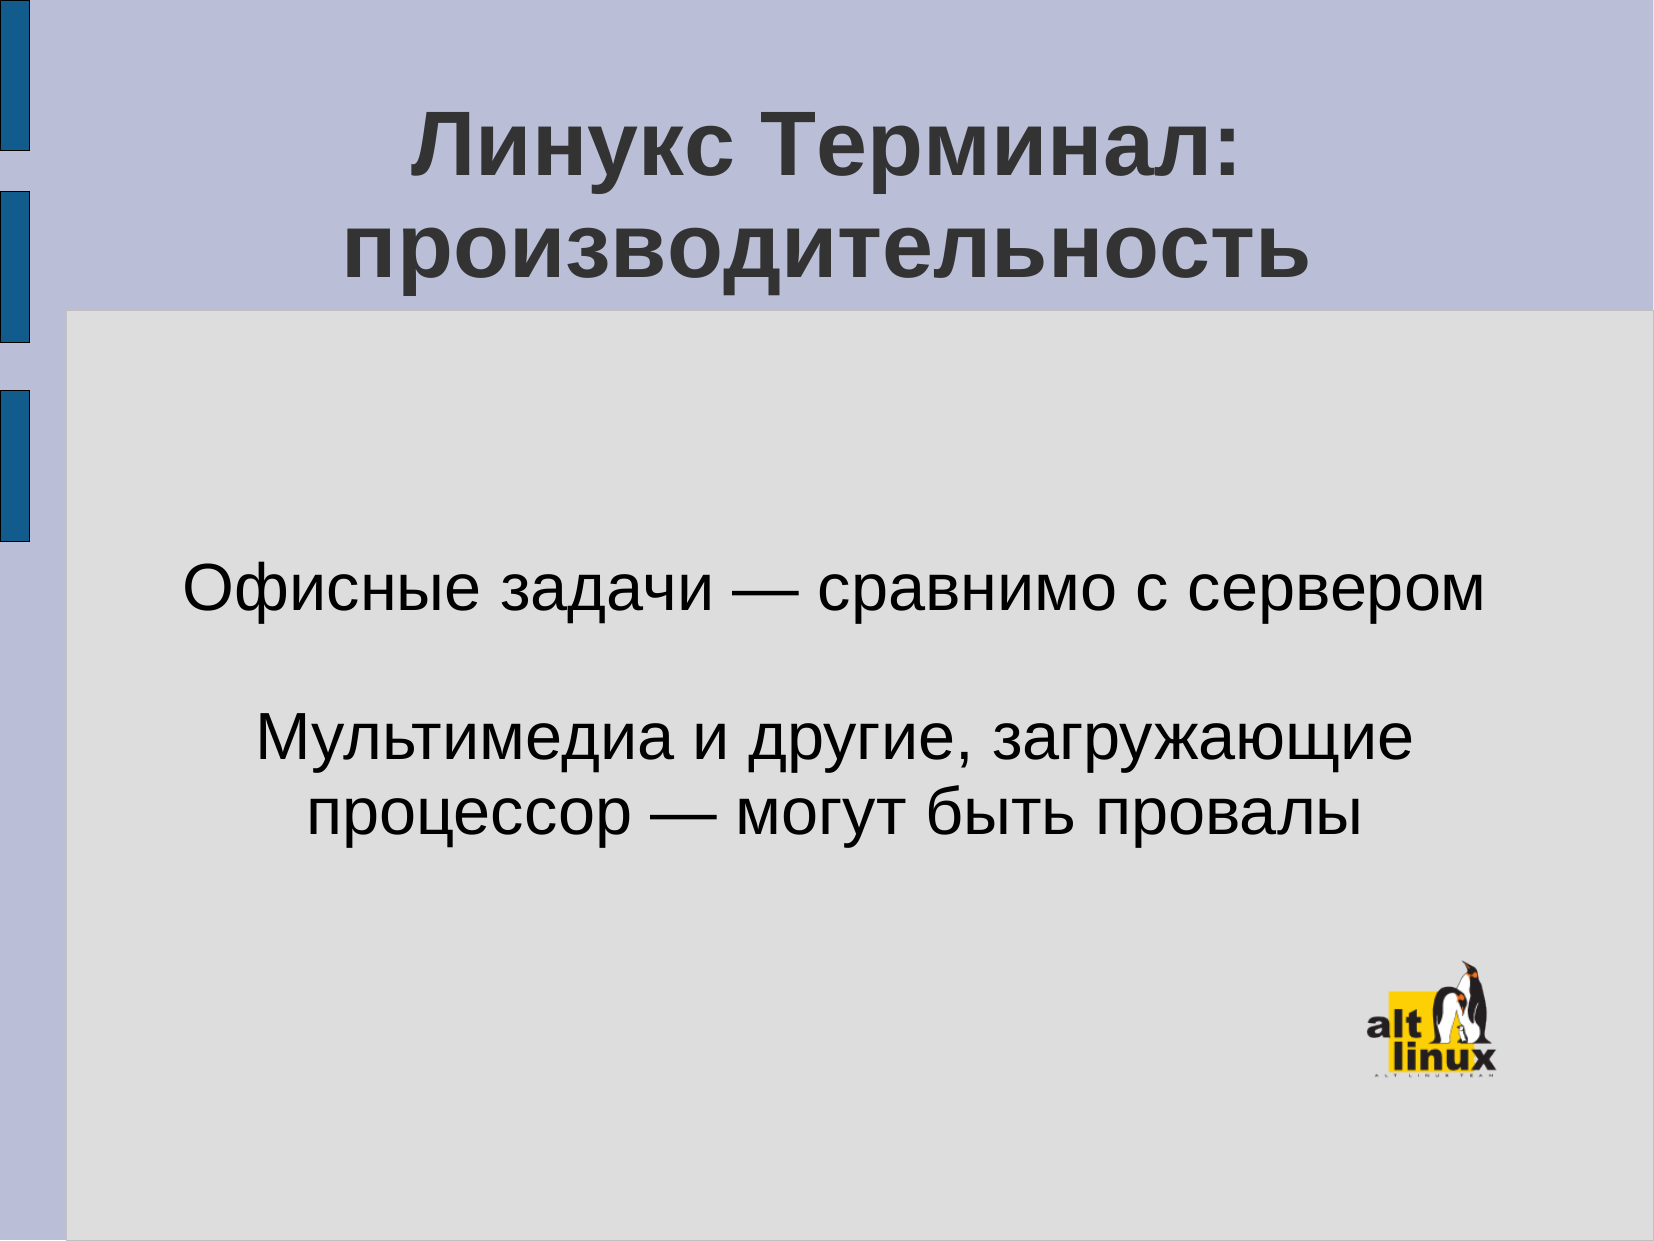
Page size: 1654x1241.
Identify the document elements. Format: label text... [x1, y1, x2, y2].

picture [1358, 944, 1506, 1093]
title Линукс Терминал: производительность [121, 91, 1534, 299]
text_box Офисные задачи — сравнимо с сервером Мультимедиа и другие, загружающие процессор — могут быть провалы [168, 542, 1506, 857]
